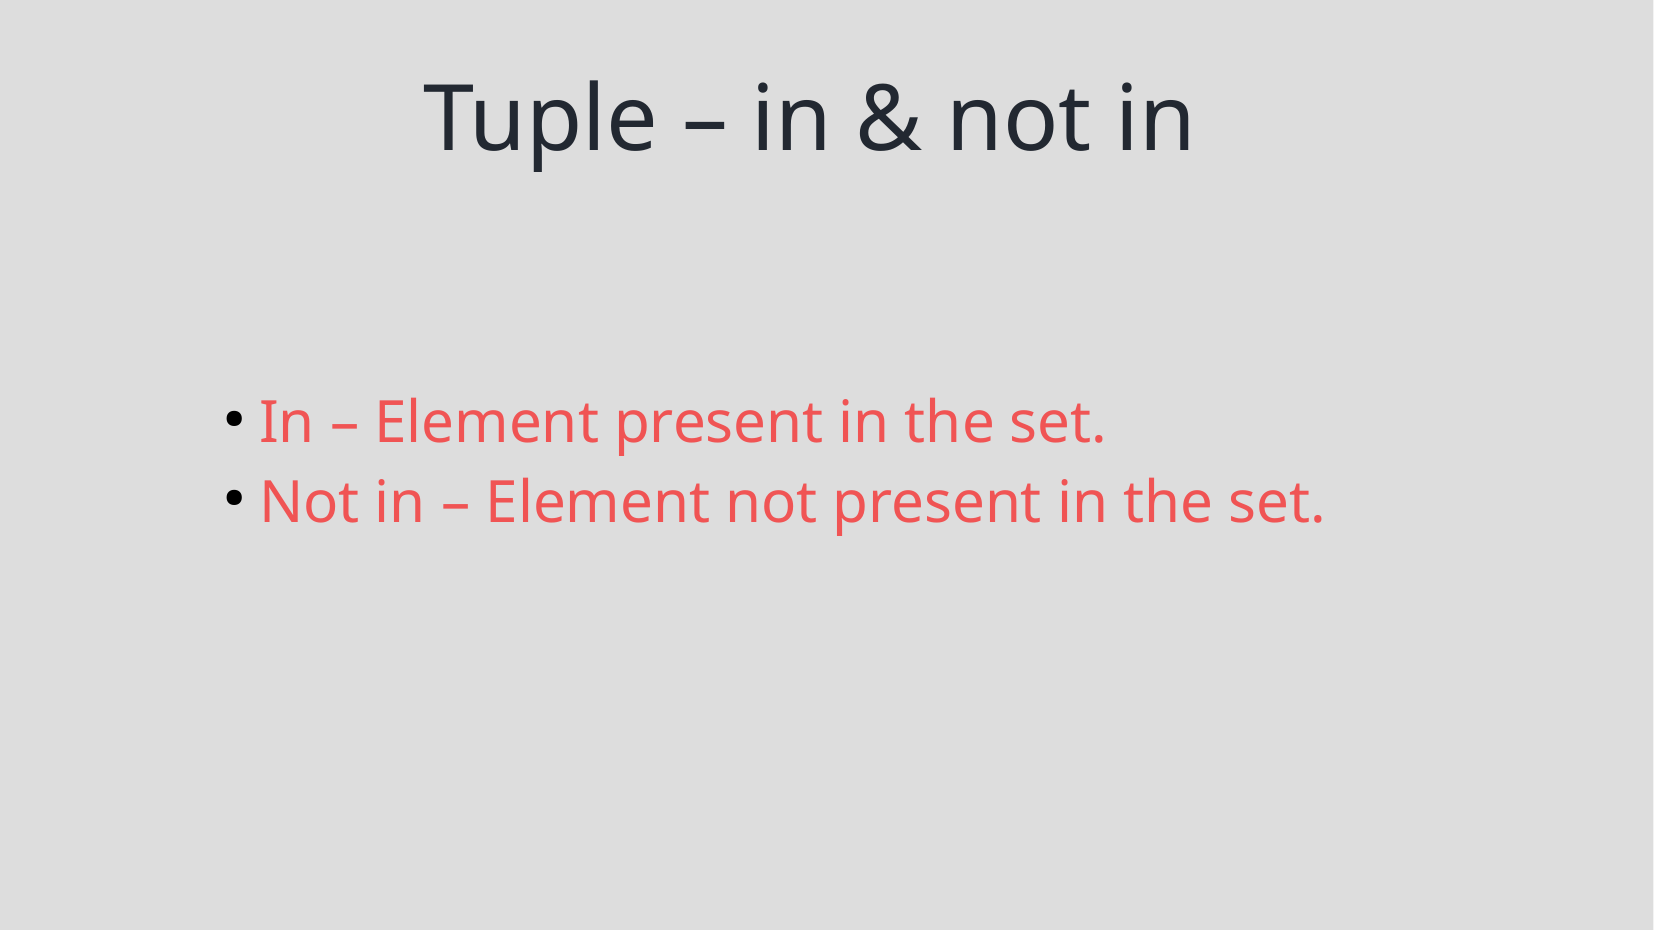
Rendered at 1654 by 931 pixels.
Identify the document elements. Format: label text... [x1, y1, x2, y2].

title Tuple – in & not in [82, 37, 1538, 193]
text_box In – Element present in the set. Not in – Element not present in the set. [209, 373, 1654, 533]
